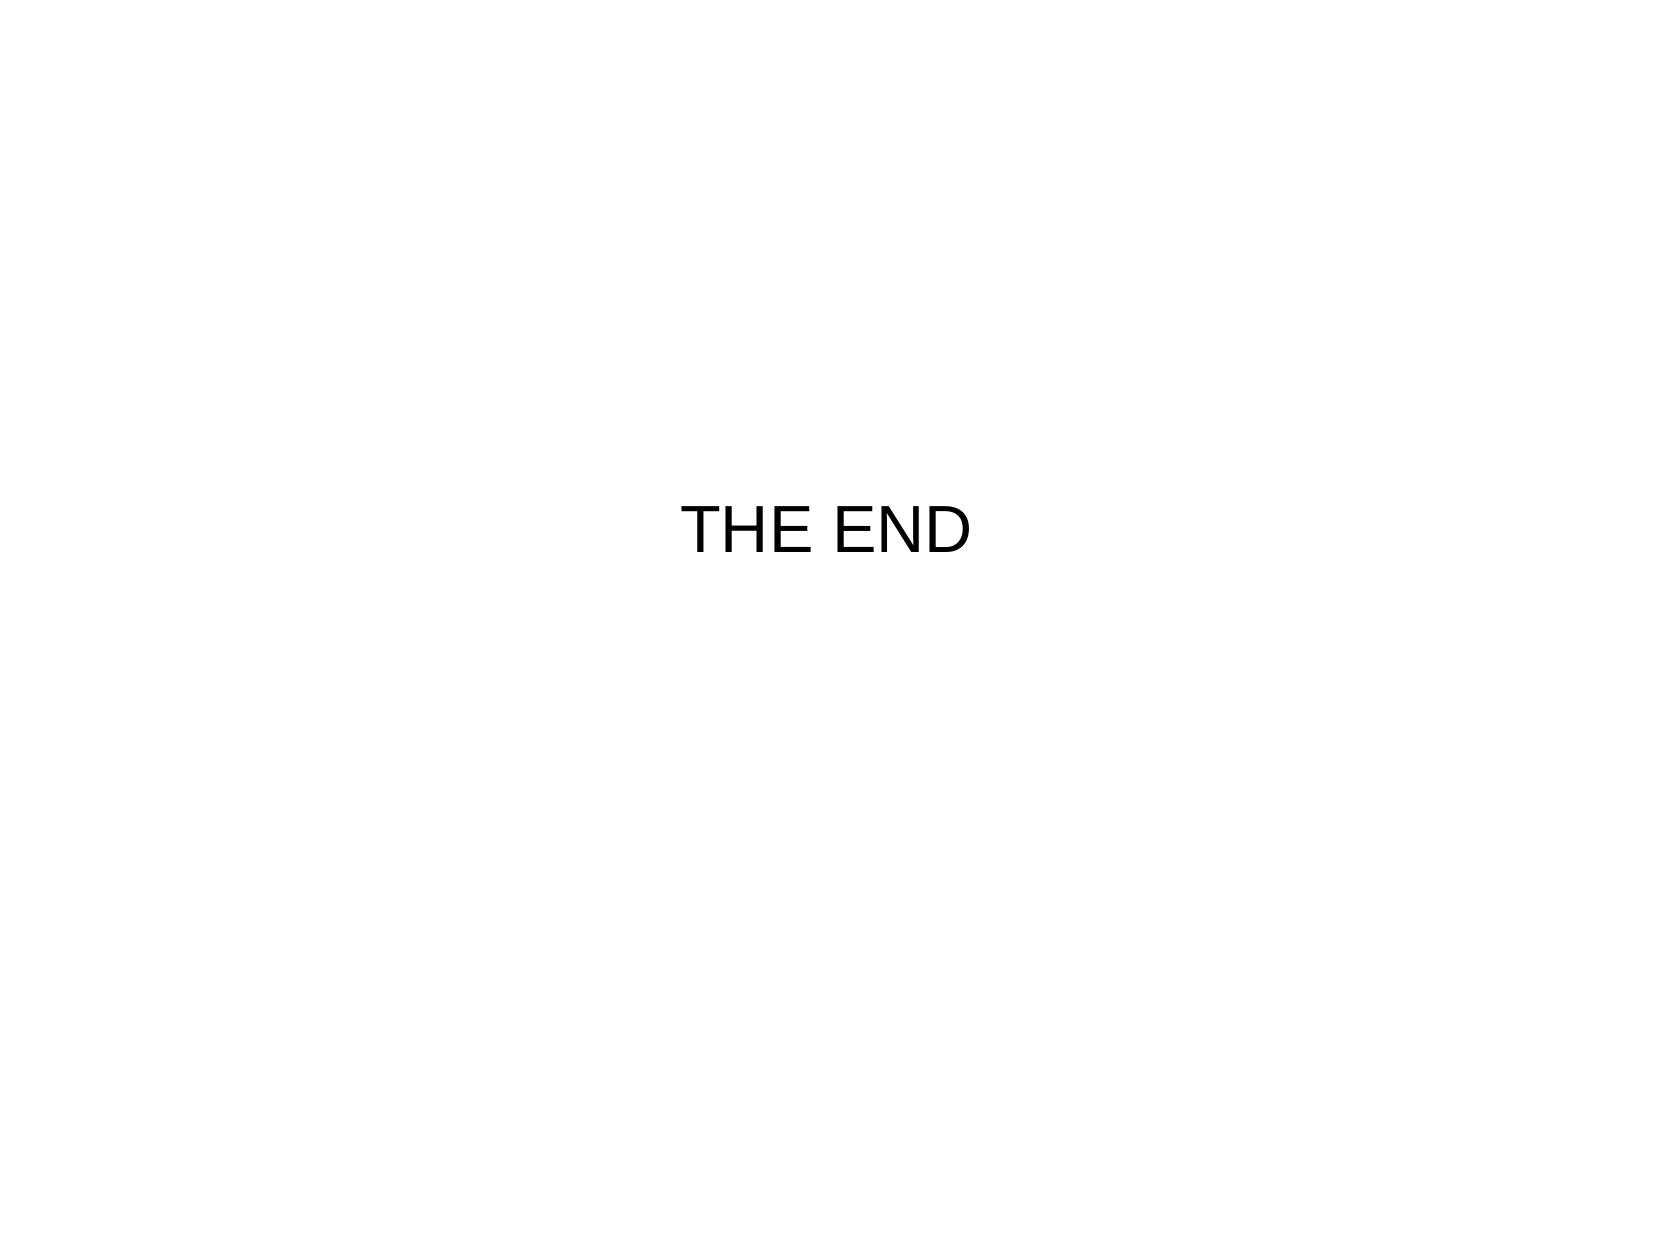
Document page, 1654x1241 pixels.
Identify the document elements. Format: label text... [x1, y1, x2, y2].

subtitle THE END [82, 49, 1571, 1010]
